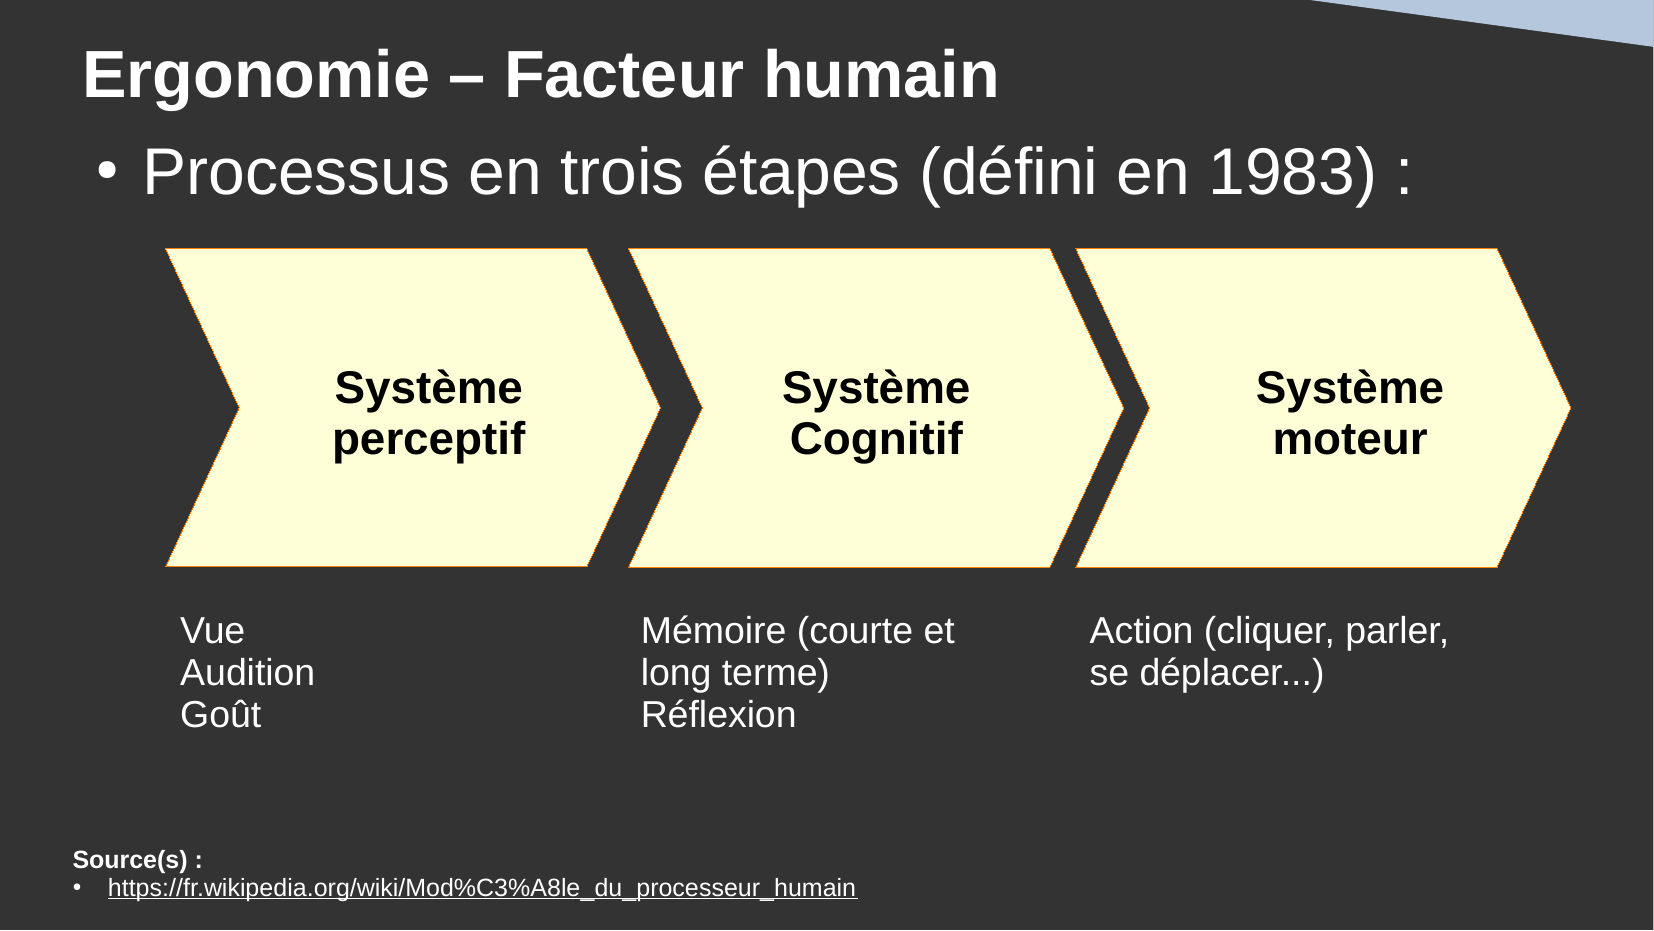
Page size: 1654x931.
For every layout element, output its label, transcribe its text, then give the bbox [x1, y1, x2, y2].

text_box Source(s) : https://fr.wikipedia.org/wiki/Mod%C3%A8le_du_processeur_humain [57, 838, 1543, 910]
text_box Action (cliquer, parler, se déplacer...) [1074, 602, 1477, 744]
text_box [165, 248, 661, 567]
text_box Système Cognitif [760, 354, 993, 472]
text_box Mémoire (courte et long terme) Réflexion [625, 602, 1028, 744]
text_box [1075, 248, 1571, 568]
text_box Vue Audition Goût [165, 602, 567, 744]
text_box [1310, 0, 1654, 47]
list Processus en trois étapes (défini en 1983) : [80, 134, 1501, 225]
text_box [628, 248, 1124, 568]
text_box Système moteur [1216, 354, 1484, 472]
title Ergonomie – Facteur humain [82, 37, 1571, 114]
text_box Système perceptif [295, 354, 563, 472]
